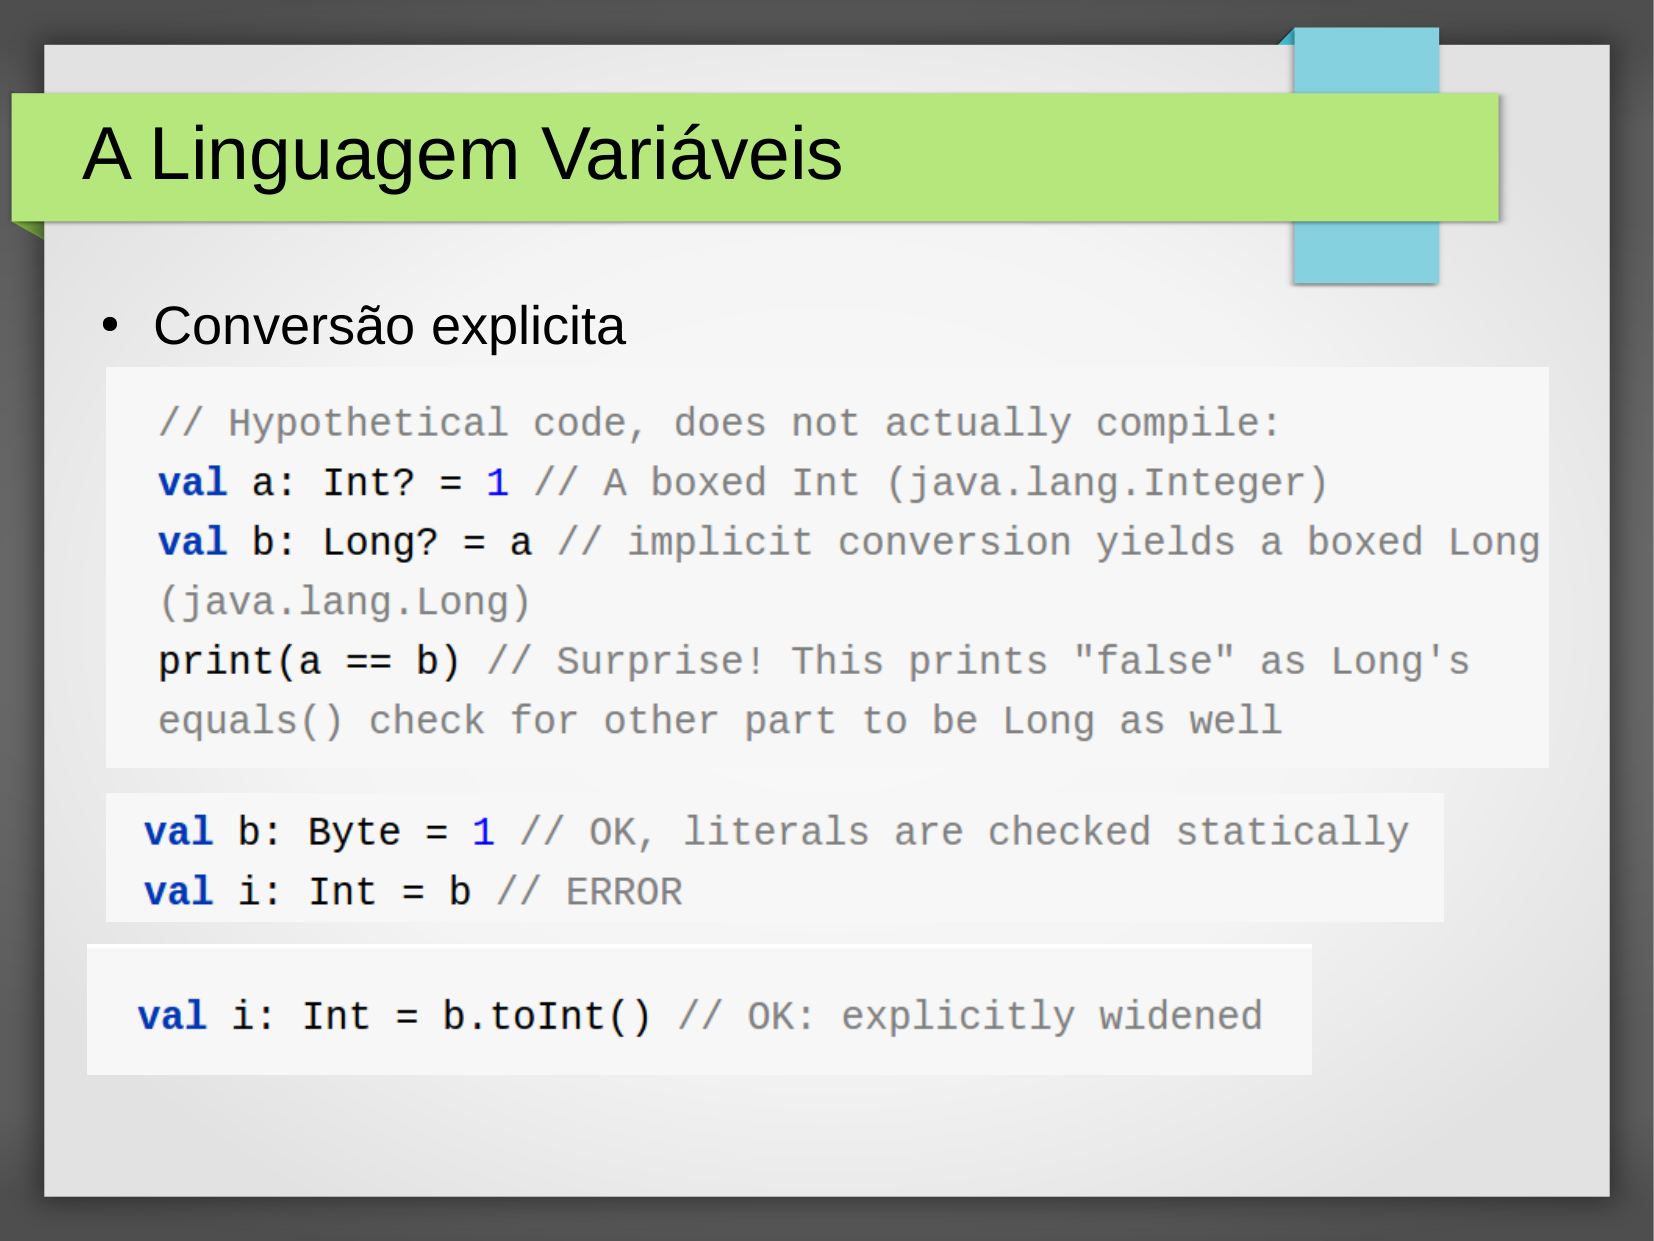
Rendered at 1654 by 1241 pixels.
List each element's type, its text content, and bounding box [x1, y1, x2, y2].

title A Linguagem Variáveis [82, 94, 1264, 213]
list Conversão explicita [82, 295, 1571, 1015]
picture [0, 0, 1654, 1241]
